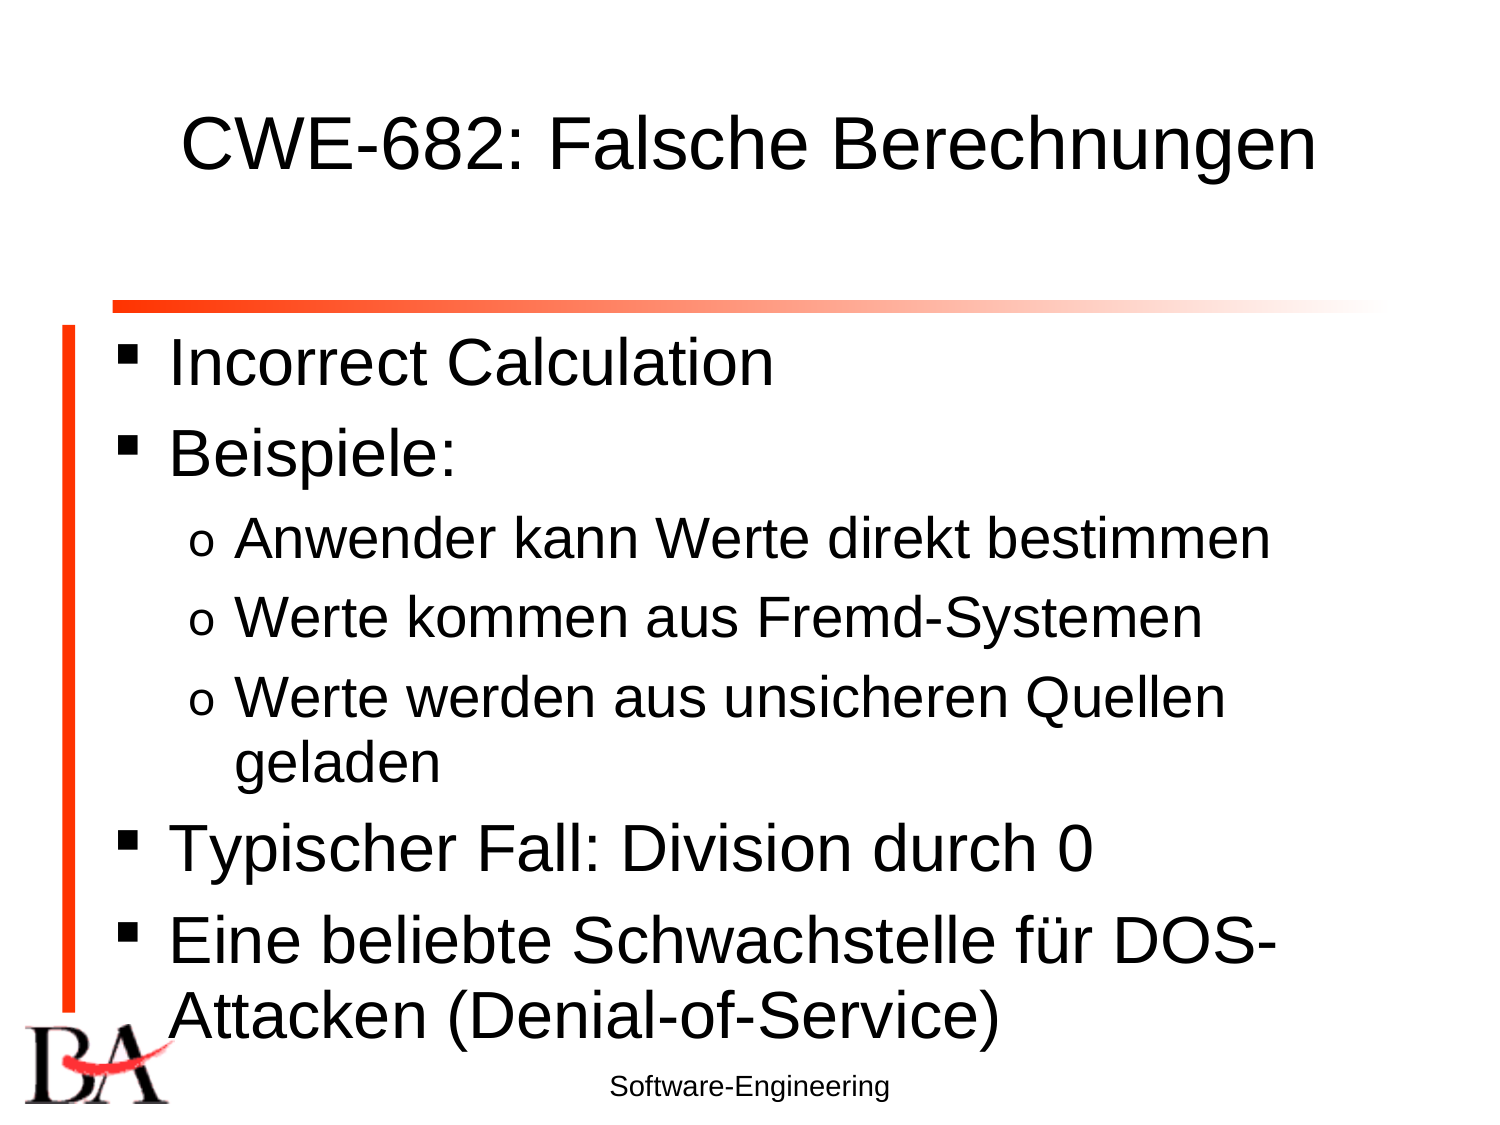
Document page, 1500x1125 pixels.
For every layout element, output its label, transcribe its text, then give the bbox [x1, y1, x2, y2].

title CWE-682: Falsche Berechnungen [112, 28, 1388, 259]
picture [24, 1024, 175, 1104]
list Incorrect Calculation Beispiele: Anwender kann Werte direkt bestimmen Werte kommen aus Fremd-Systemen Werte werden aus unsicheren Quellen geladen Typischer Fall: Division durch 0 Eine beliebte Schwachstelle für DOS-Attacken (Denial-of-Service) [112, 324, 1388, 1052]
